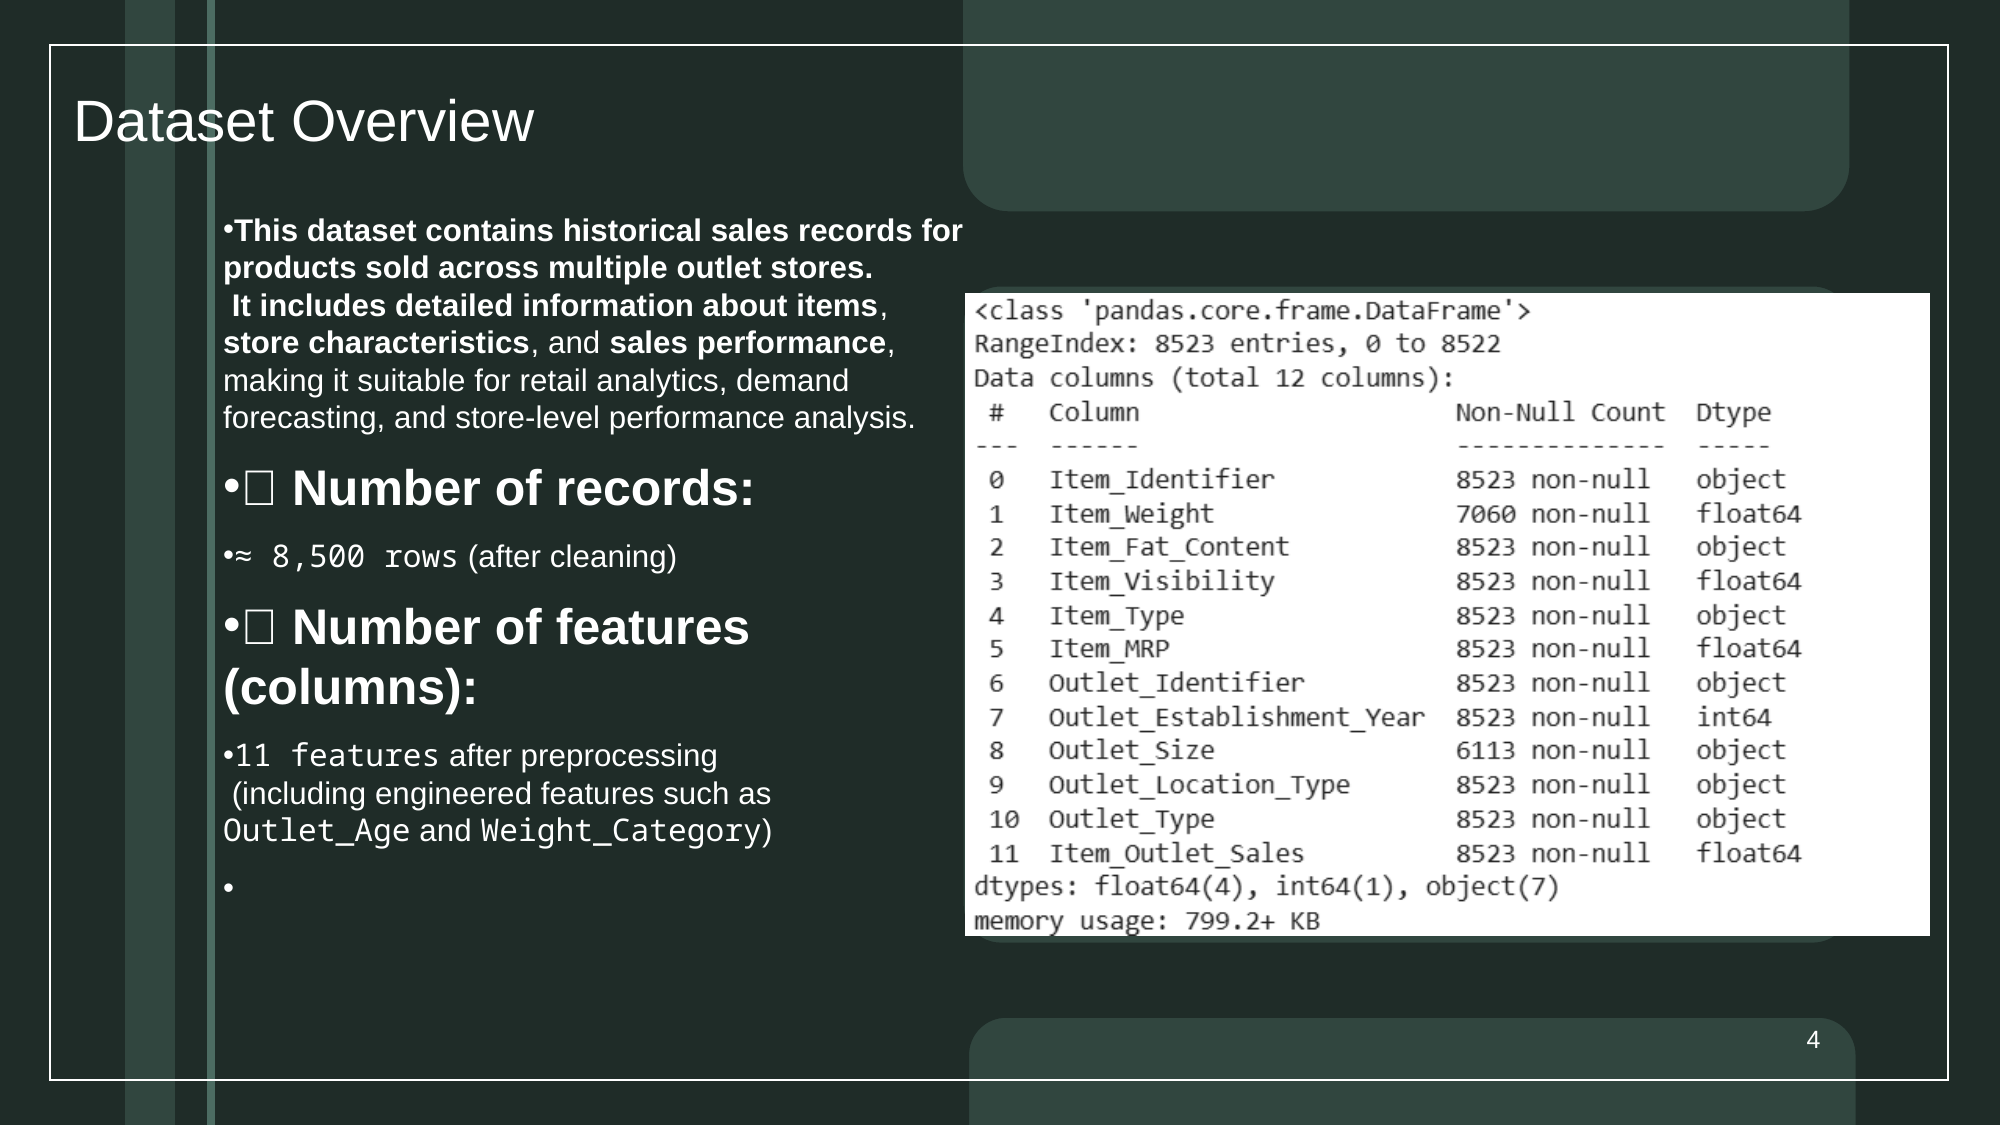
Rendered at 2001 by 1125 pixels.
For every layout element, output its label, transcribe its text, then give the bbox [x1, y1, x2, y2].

title Dataset Overview [58, 57, 852, 188]
picture [965, 293, 1930, 936]
slide_number 4 [1791, 1008, 1931, 1068]
list This dataset contains historical sales records for products sold across multiple outlet stores. It includes detailed information about items, store characteristics, and sales performance, making it suitable for retail analytics, demand forecasting, and store-level performance analysis. 🔹 Number of records: ≈ 8,500 rows (after cleaning) 🔹 Number of features (columns): 11 features after preprocessing (including engineered features such as Outlet_Age and Weight_Category) [208, 202, 983, 1068]
